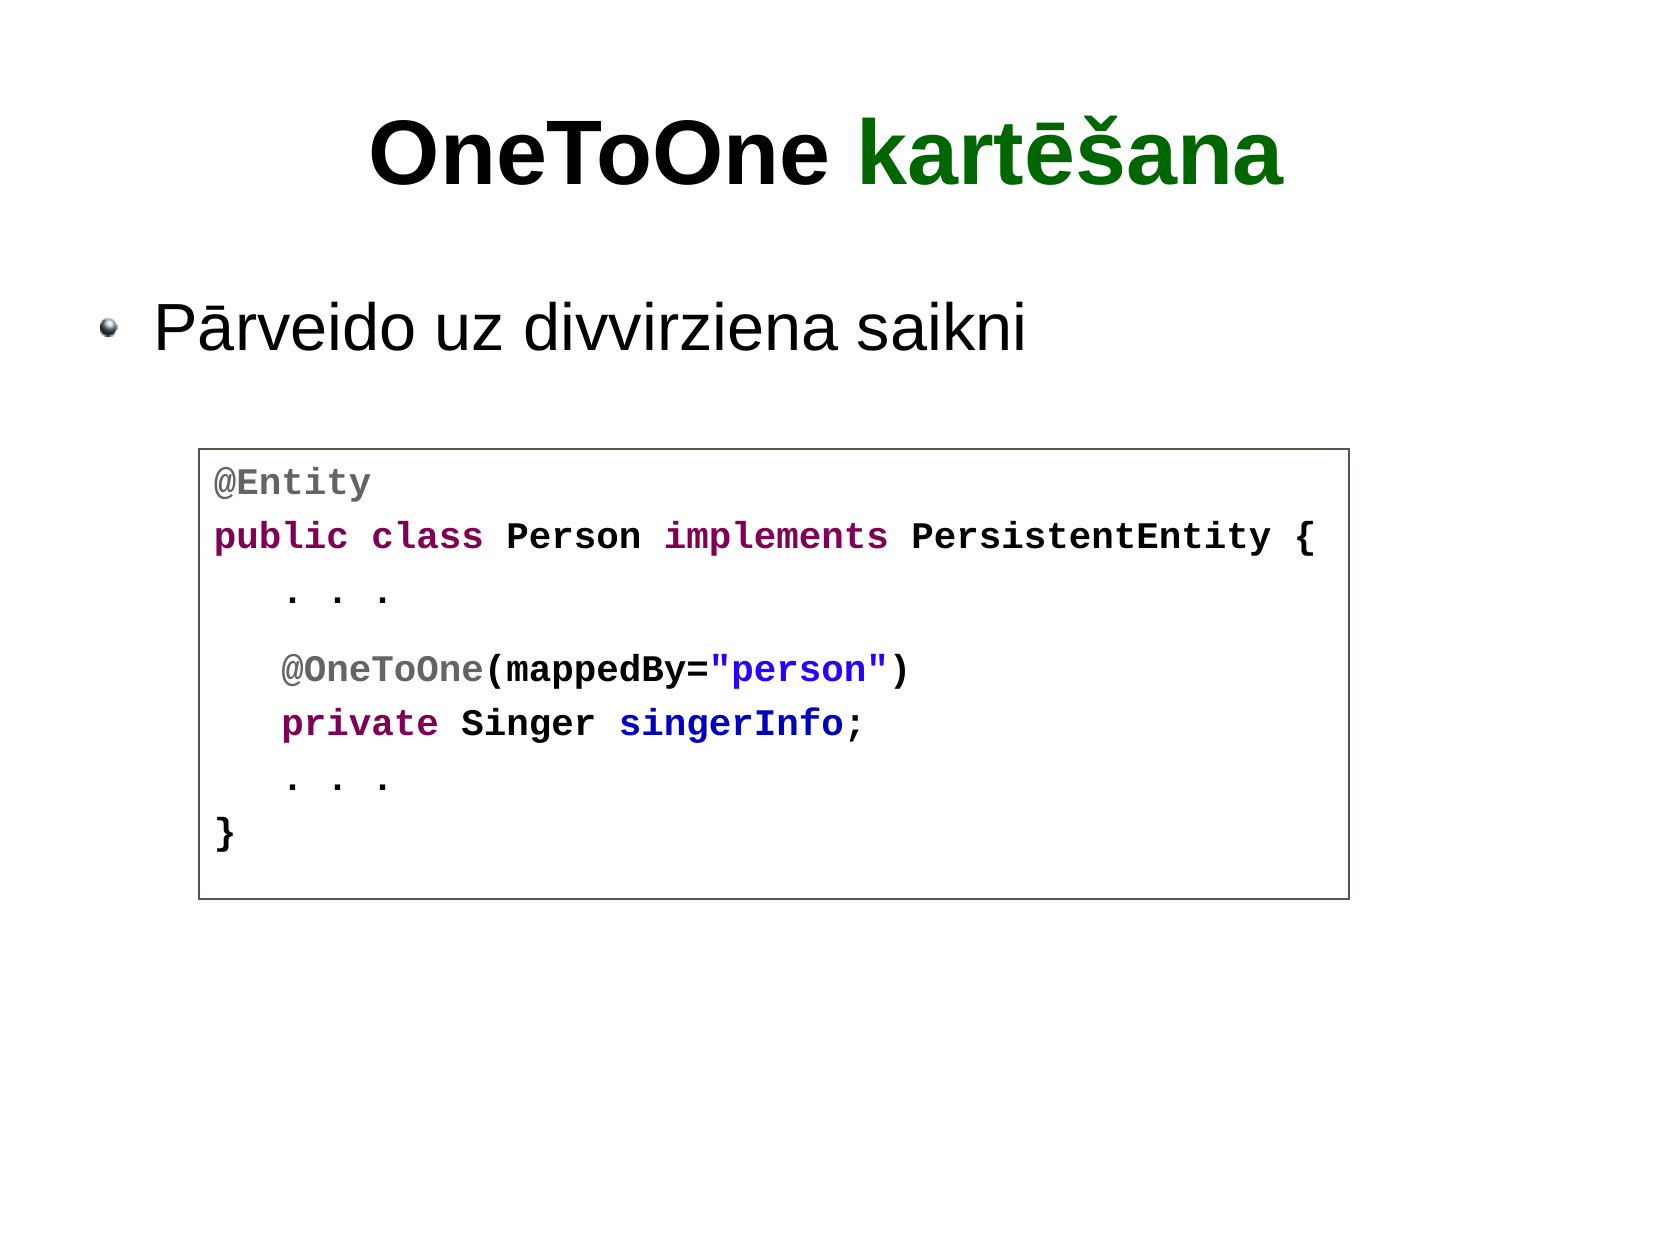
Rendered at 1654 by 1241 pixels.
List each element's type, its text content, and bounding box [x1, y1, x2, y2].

title OneToOne kartēšana [82, 49, 1571, 257]
text_box @Entity public class Person implements PersistentEntity { . . . @OneToOne(mappedBy="person") private Singer singerInfo; . . . } [199, 449, 1350, 900]
list Pārveido uz divvirziena saikni [82, 290, 1538, 1010]
